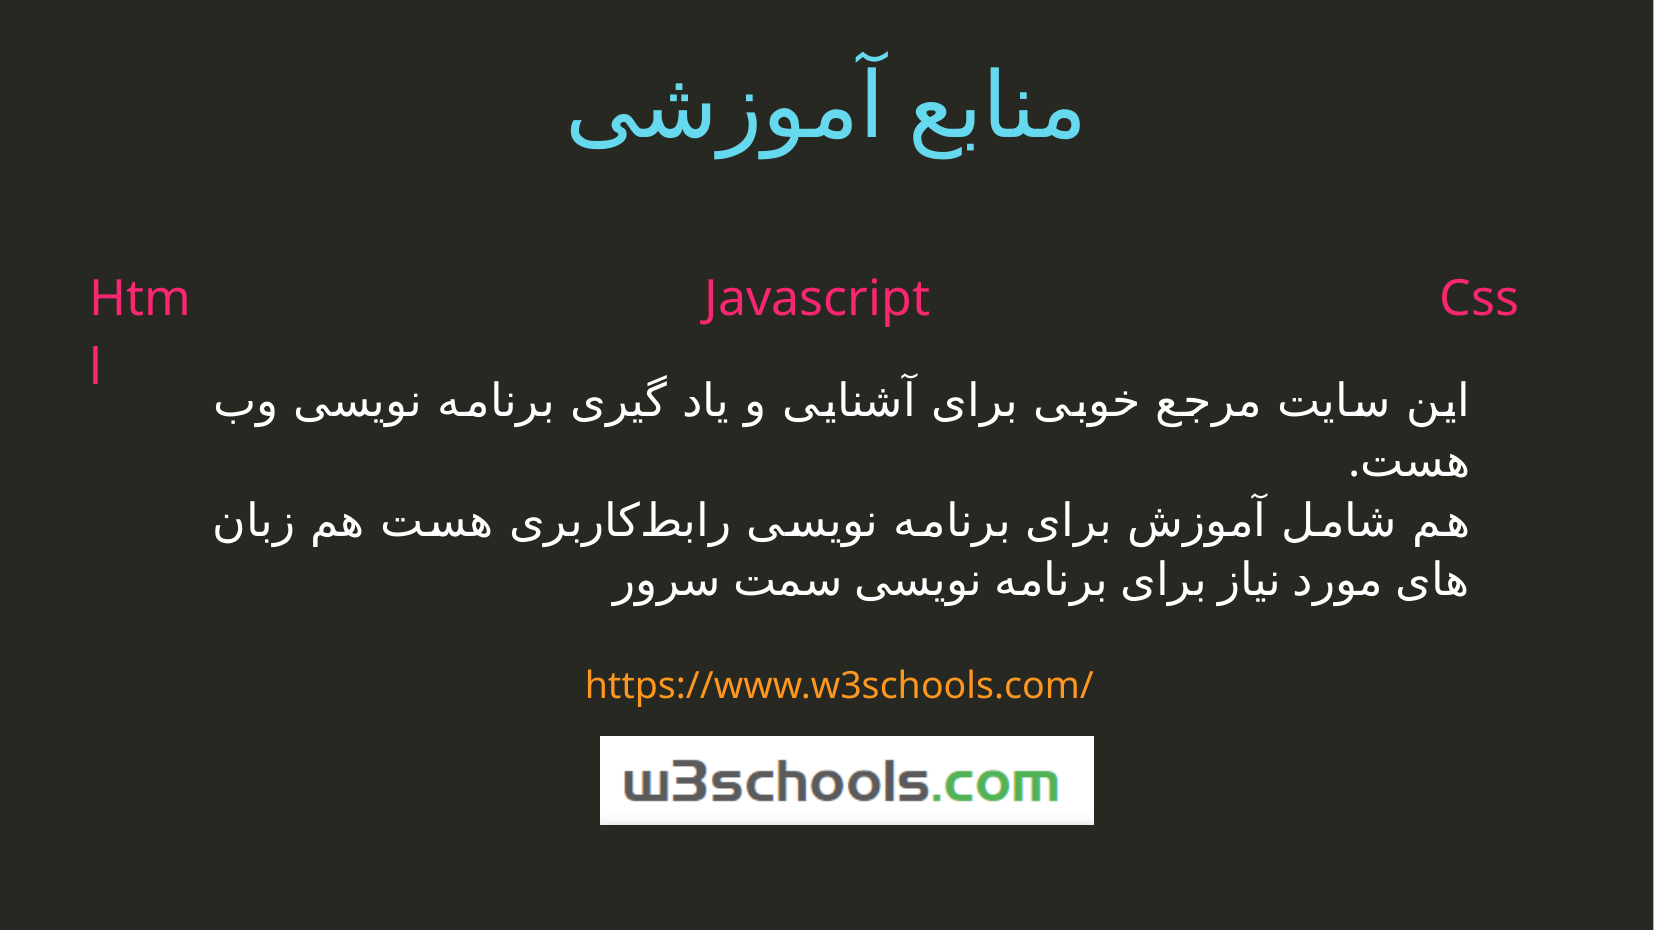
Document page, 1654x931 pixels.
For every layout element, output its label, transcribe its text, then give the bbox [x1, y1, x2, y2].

picture [600, 736, 1094, 826]
text_box Javascript [690, 255, 991, 331]
text_box Html [75, 255, 211, 330]
title منابع آموزشی [82, 37, 1571, 193]
text_box این سایت مرجع خوبی برای آشنایی و یاد گیری برنامه نویسی وب هست. هم شامل آموزش برای برنامه نویسی رابط‌کاربری هست هم زبان های مورد نیاز برای برنامه نویسی سمت سرور [195, 375, 1486, 616]
text_box https://www.w3schools.com/ [570, 650, 1126, 706]
text_box Css [1425, 255, 1591, 330]
